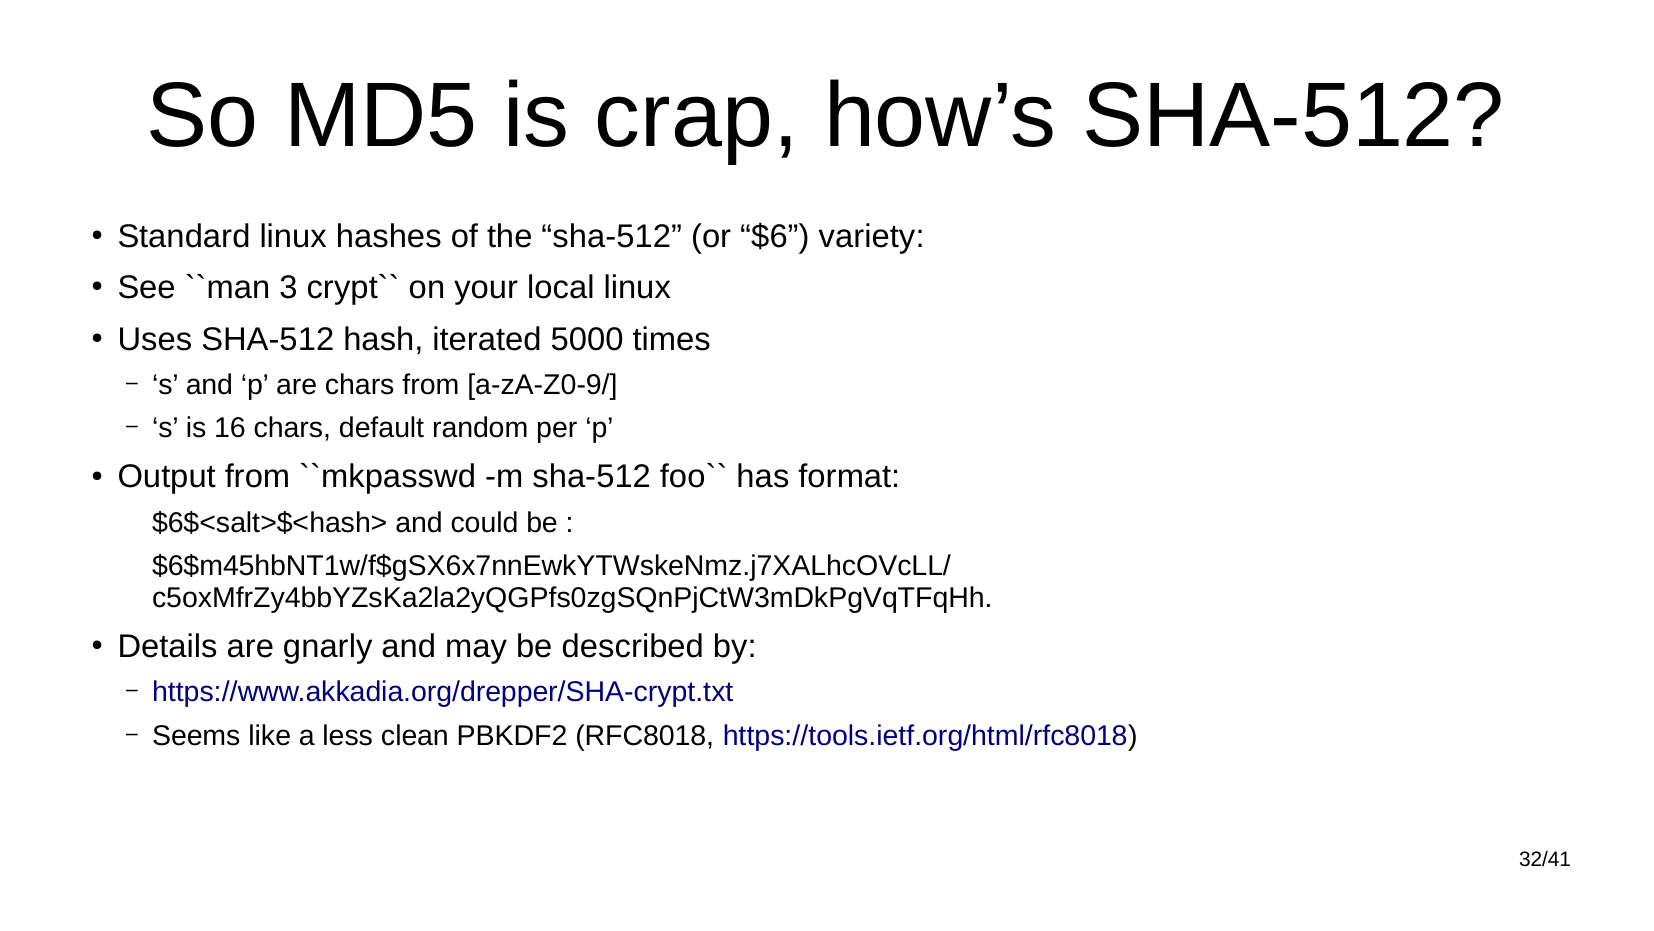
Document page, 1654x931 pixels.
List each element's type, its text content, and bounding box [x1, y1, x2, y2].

title So MD5 is crap, how’s SHA-512? [82, 37, 1571, 193]
list Standard linux hashes of the “sha-512” (or “$6”) variety: See ``man 3 crypt`` on your local linux Uses SHA-512 hash, iterated 5000 times ‘s’ and ‘p’ are chars from [a-zA-Z0-9/] ‘s’ is 16 chars, default random per ‘p’ Output from ``mkpasswd -m sha-512 foo`` has format: $6$<salt>$<hash> and could be : $6$m45hbNT1w/f$gSX6x7nnEwkYTWskeNmz.j7XALhcOVcLL/c5oxMfrZy4bbYZsKa2la2yQGPfs0zgSQnPjCtW3mDkPgVqTFqHh. Details are gnarly and may be described by: https://www.akkadia.org/drepper/SHA-crypt.txt Seems like a less clean PBKDF2 (RFC8018, https://tools.ietf.org/html/rfc8018) [82, 217, 1571, 758]
